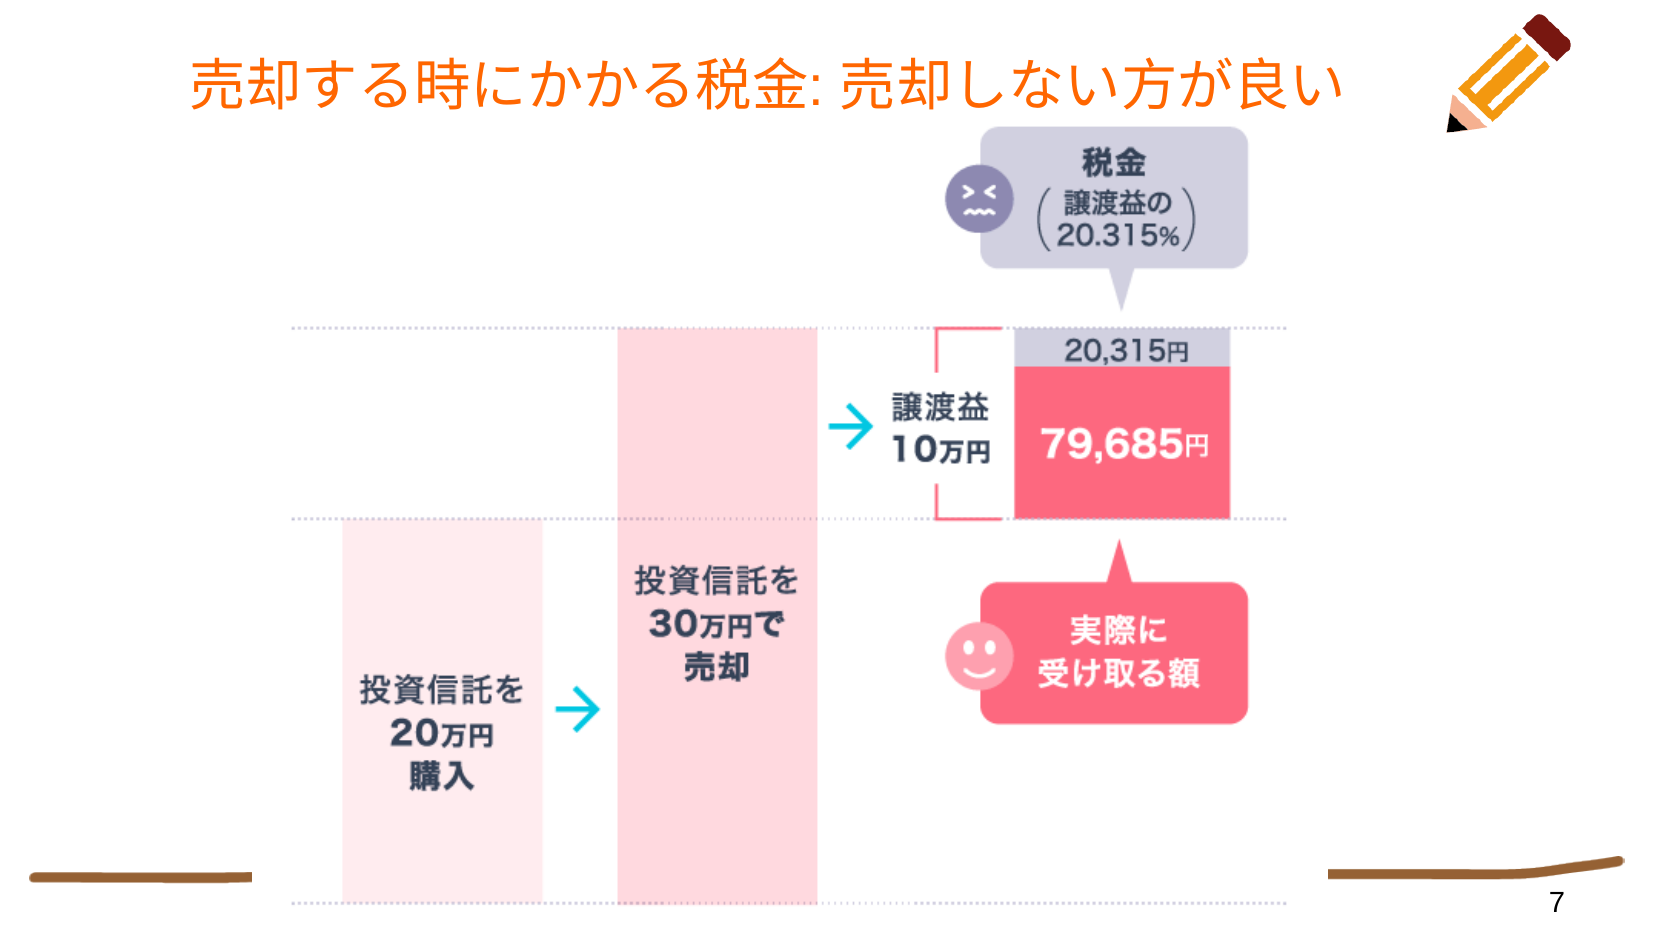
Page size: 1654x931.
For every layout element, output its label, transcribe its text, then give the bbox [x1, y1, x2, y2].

picture [1446, 14, 1571, 133]
title 売却する時にかかる税金: 売却しない方が良い [88, 29, 1447, 133]
picture [29, 110, 1625, 922]
